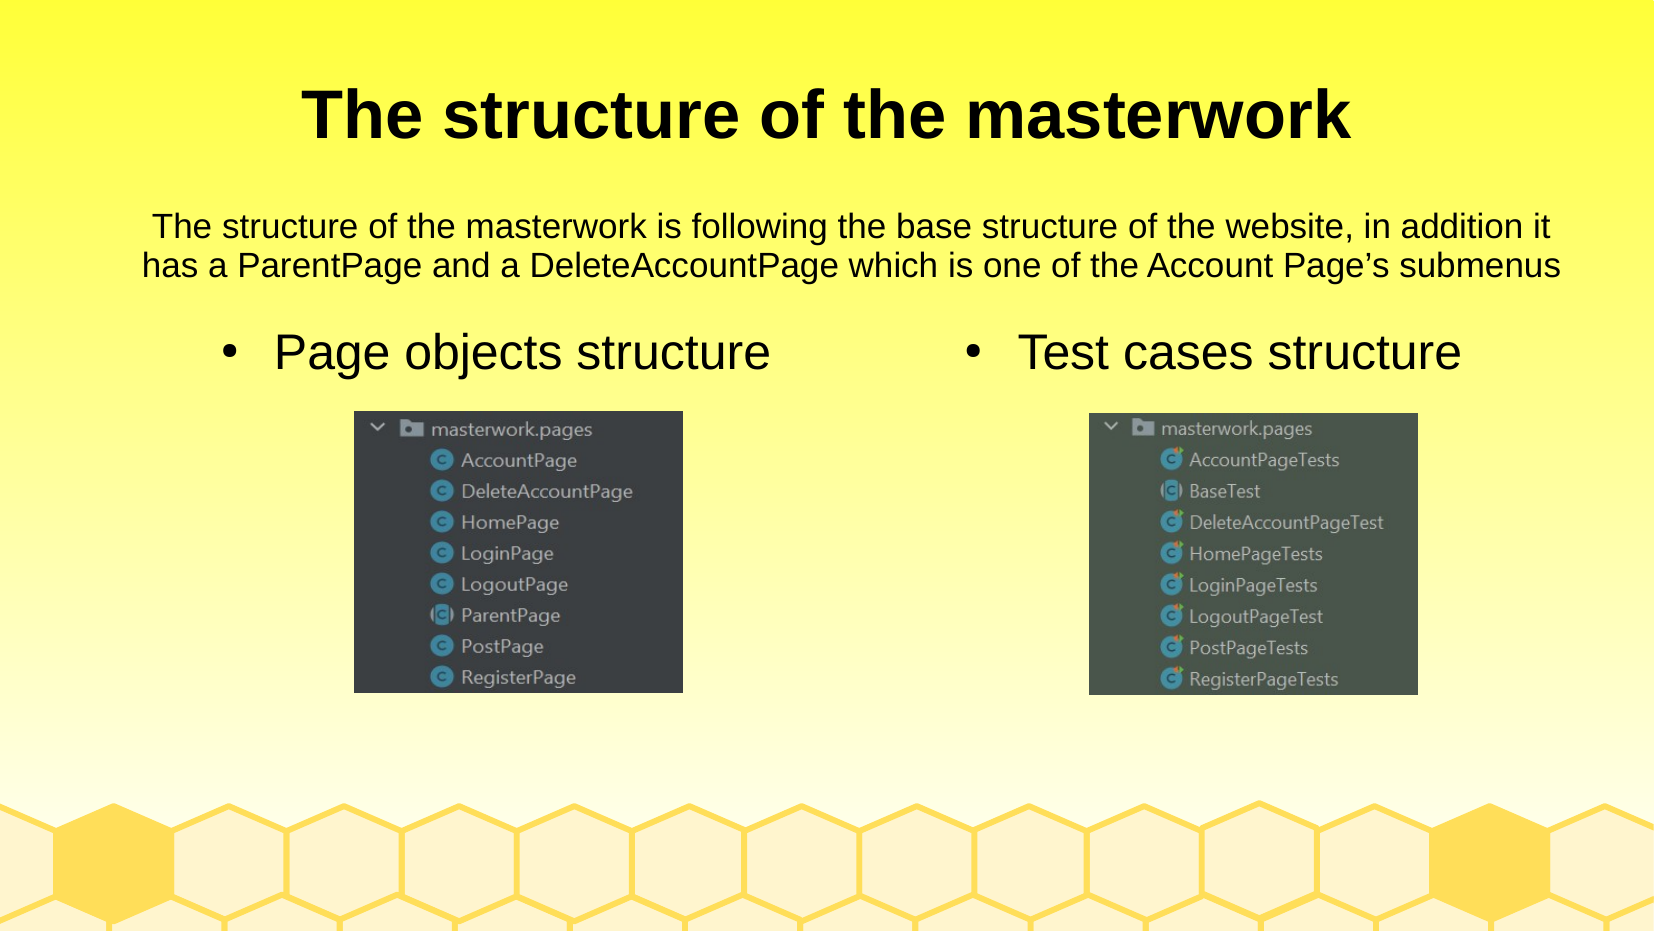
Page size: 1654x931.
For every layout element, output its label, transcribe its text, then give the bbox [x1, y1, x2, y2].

title The structure of the masterwork [82, 37, 1571, 193]
picture [1089, 413, 1418, 695]
list Test cases structure [826, 324, 1583, 760]
list The structure of the masterwork is following the base structure of the website, in addition it has a ParentPage and a DeleteAccountPage which is one of the Account Page’s submenus [88, 206, 1565, 296]
picture [354, 411, 683, 694]
list Page objects structure [147, 324, 826, 760]
